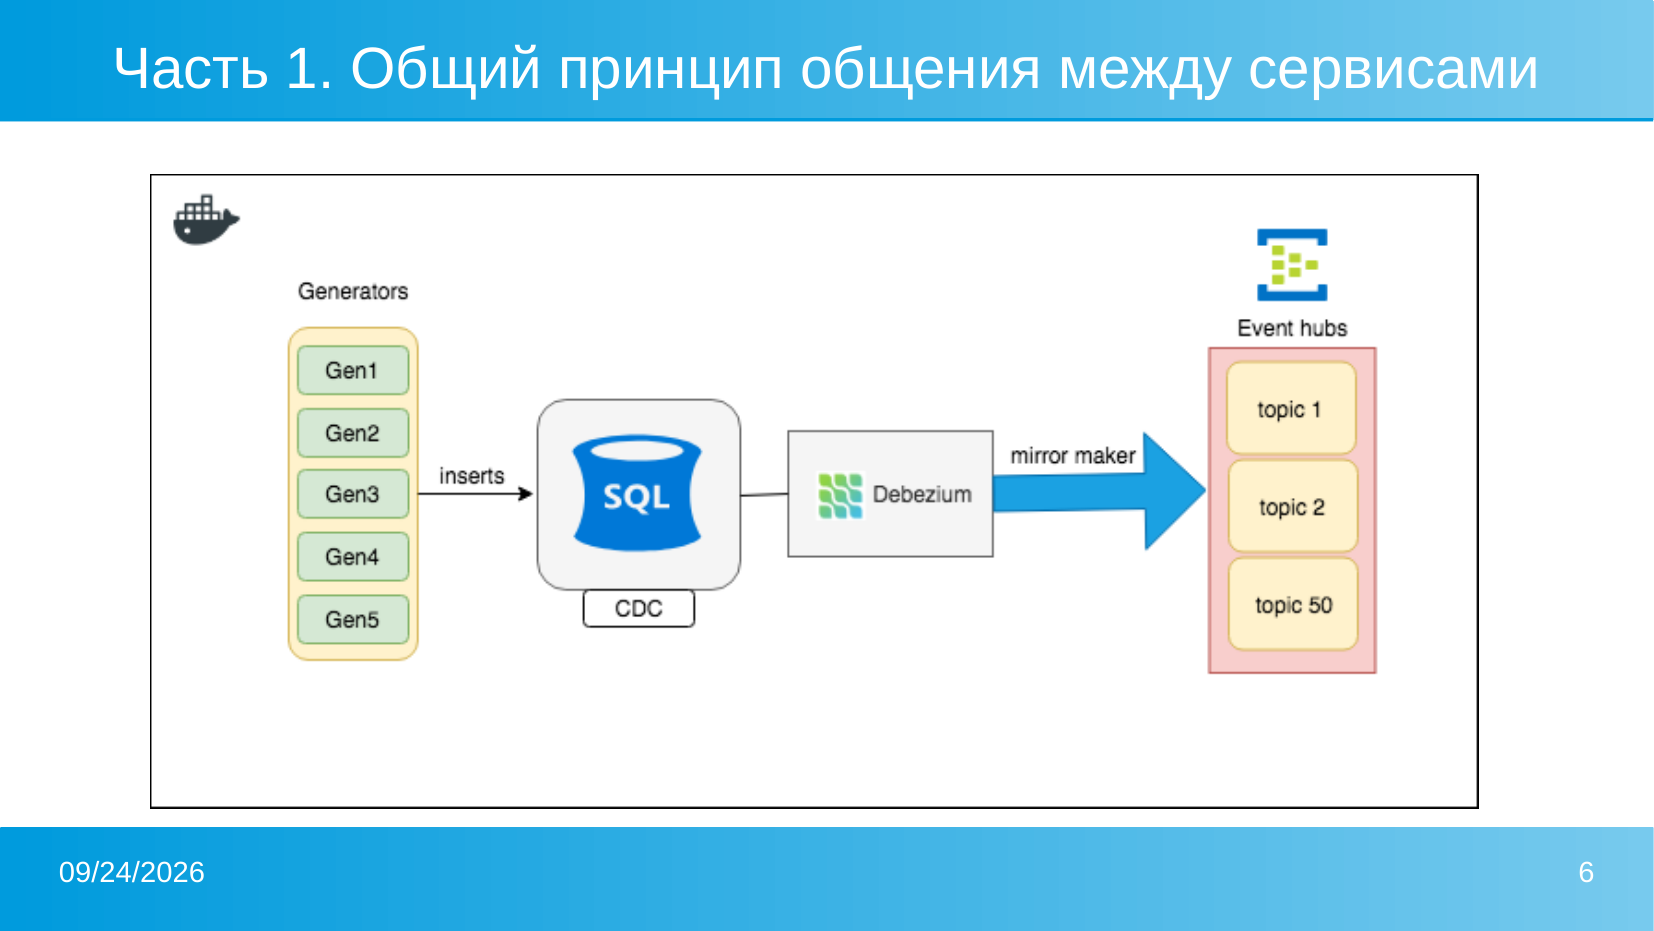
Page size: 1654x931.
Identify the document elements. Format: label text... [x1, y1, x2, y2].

picture [150, 174, 1479, 809]
title Часть 1. Общий принцип общения между сервисами [59, 29, 1595, 108]
